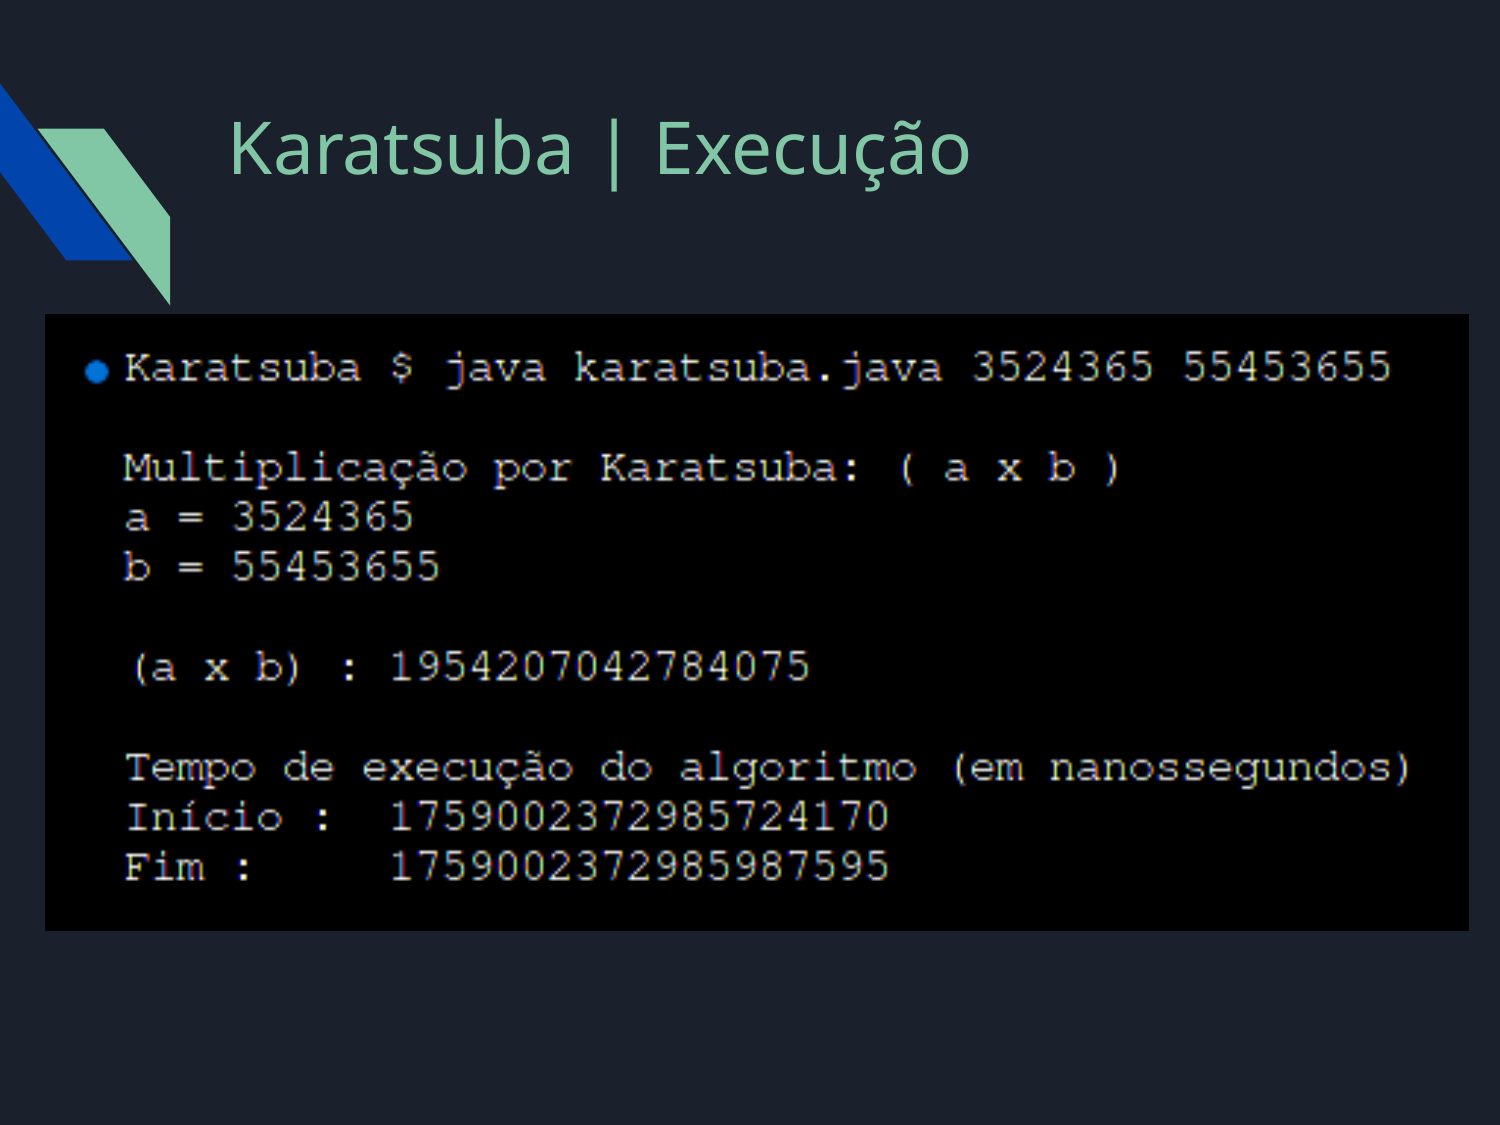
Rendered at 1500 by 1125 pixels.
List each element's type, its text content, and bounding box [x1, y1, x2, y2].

picture [45, 314, 1469, 931]
title Karatsuba | Execução [212, 86, 1368, 287]
